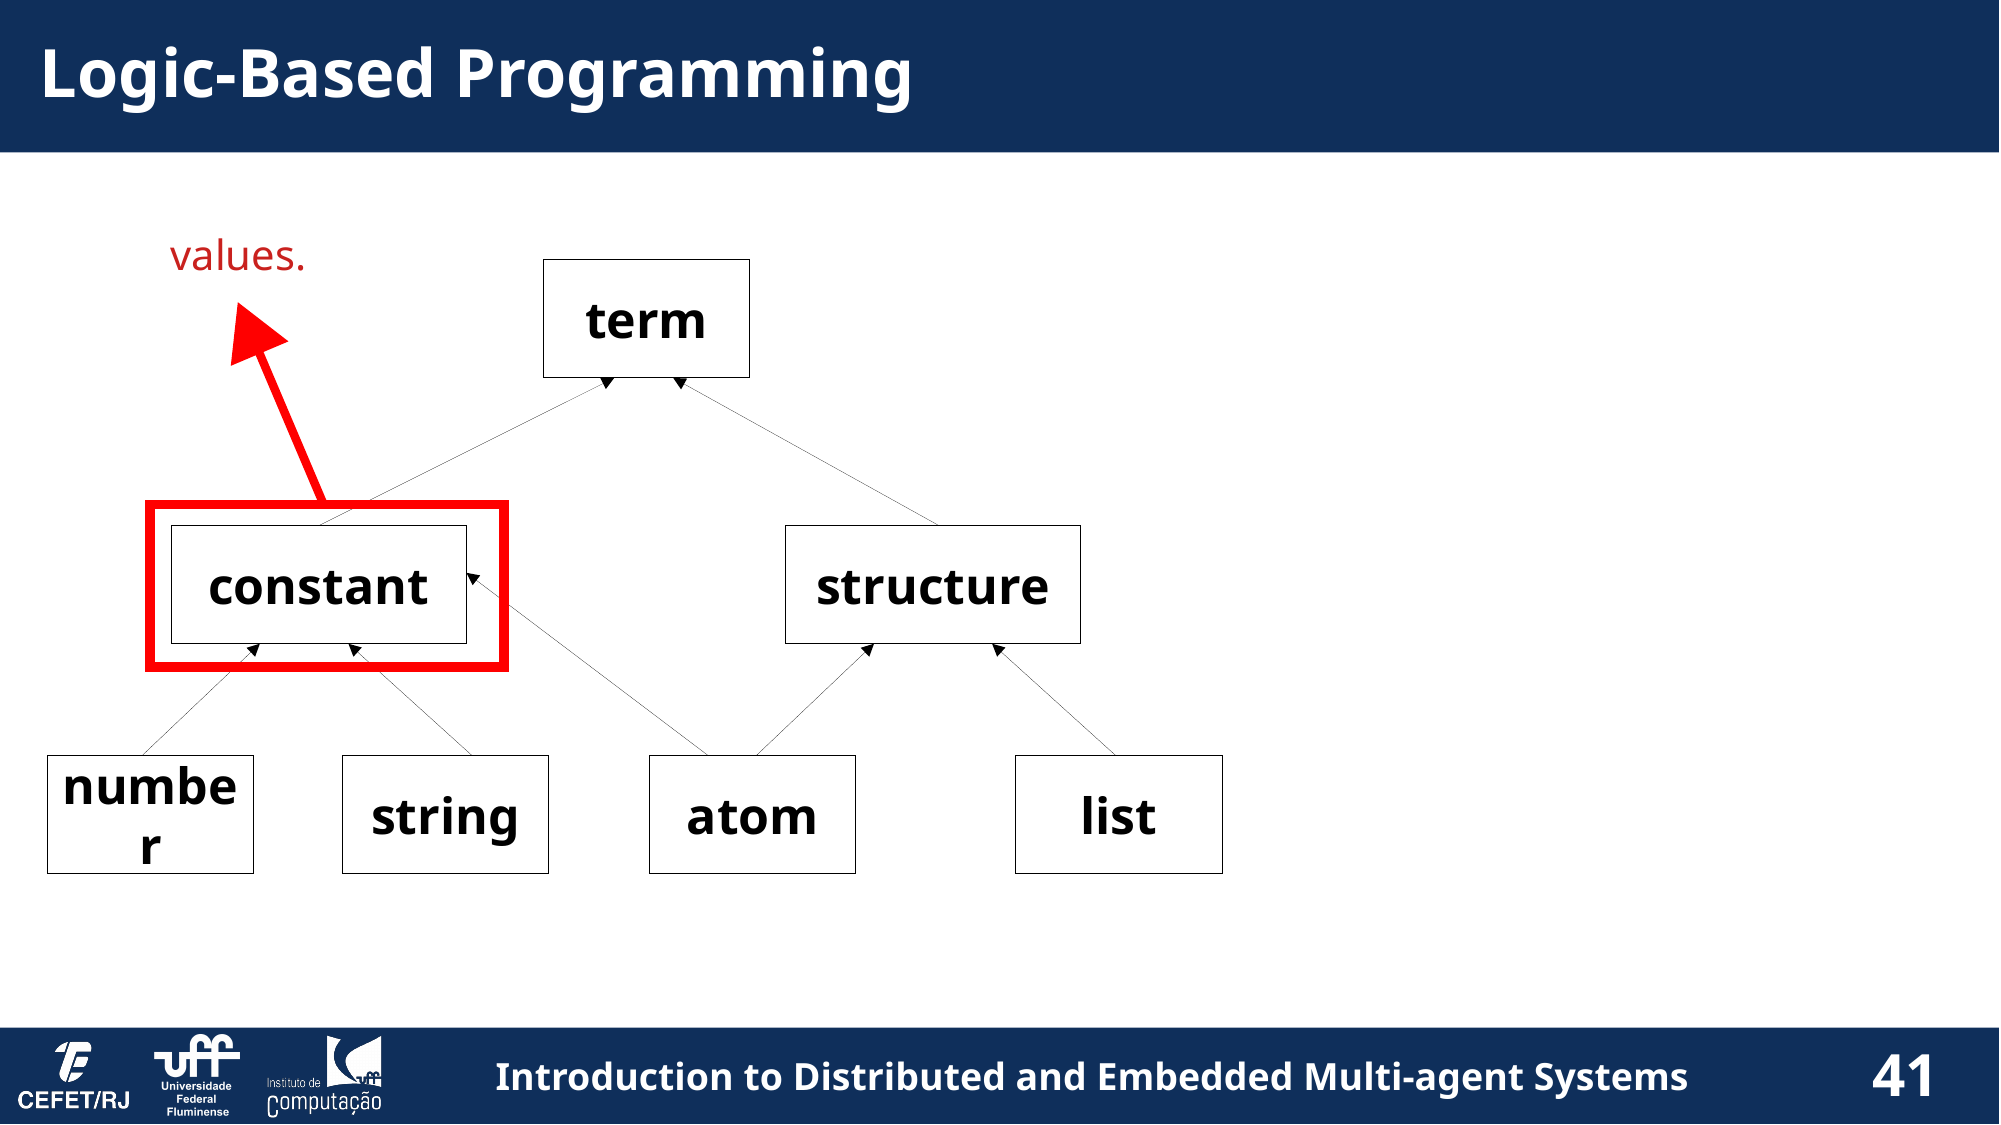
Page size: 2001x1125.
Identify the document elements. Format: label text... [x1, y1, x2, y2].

text_box string [342, 755, 549, 874]
text_box values. [120, 220, 357, 286]
text_box constant [171, 525, 467, 644]
picture [18, 1021, 129, 1125]
text_box number [47, 755, 254, 874]
text_box list [1015, 755, 1223, 874]
picture [265, 1033, 383, 1118]
text_box Logic-Based Programming [25, 23, 1999, 119]
picture [153, 1033, 241, 1121]
text_box structure [785, 525, 1081, 644]
text_box term [543, 259, 750, 378]
text_box [230, 302, 328, 506]
text_box atom [649, 755, 856, 874]
